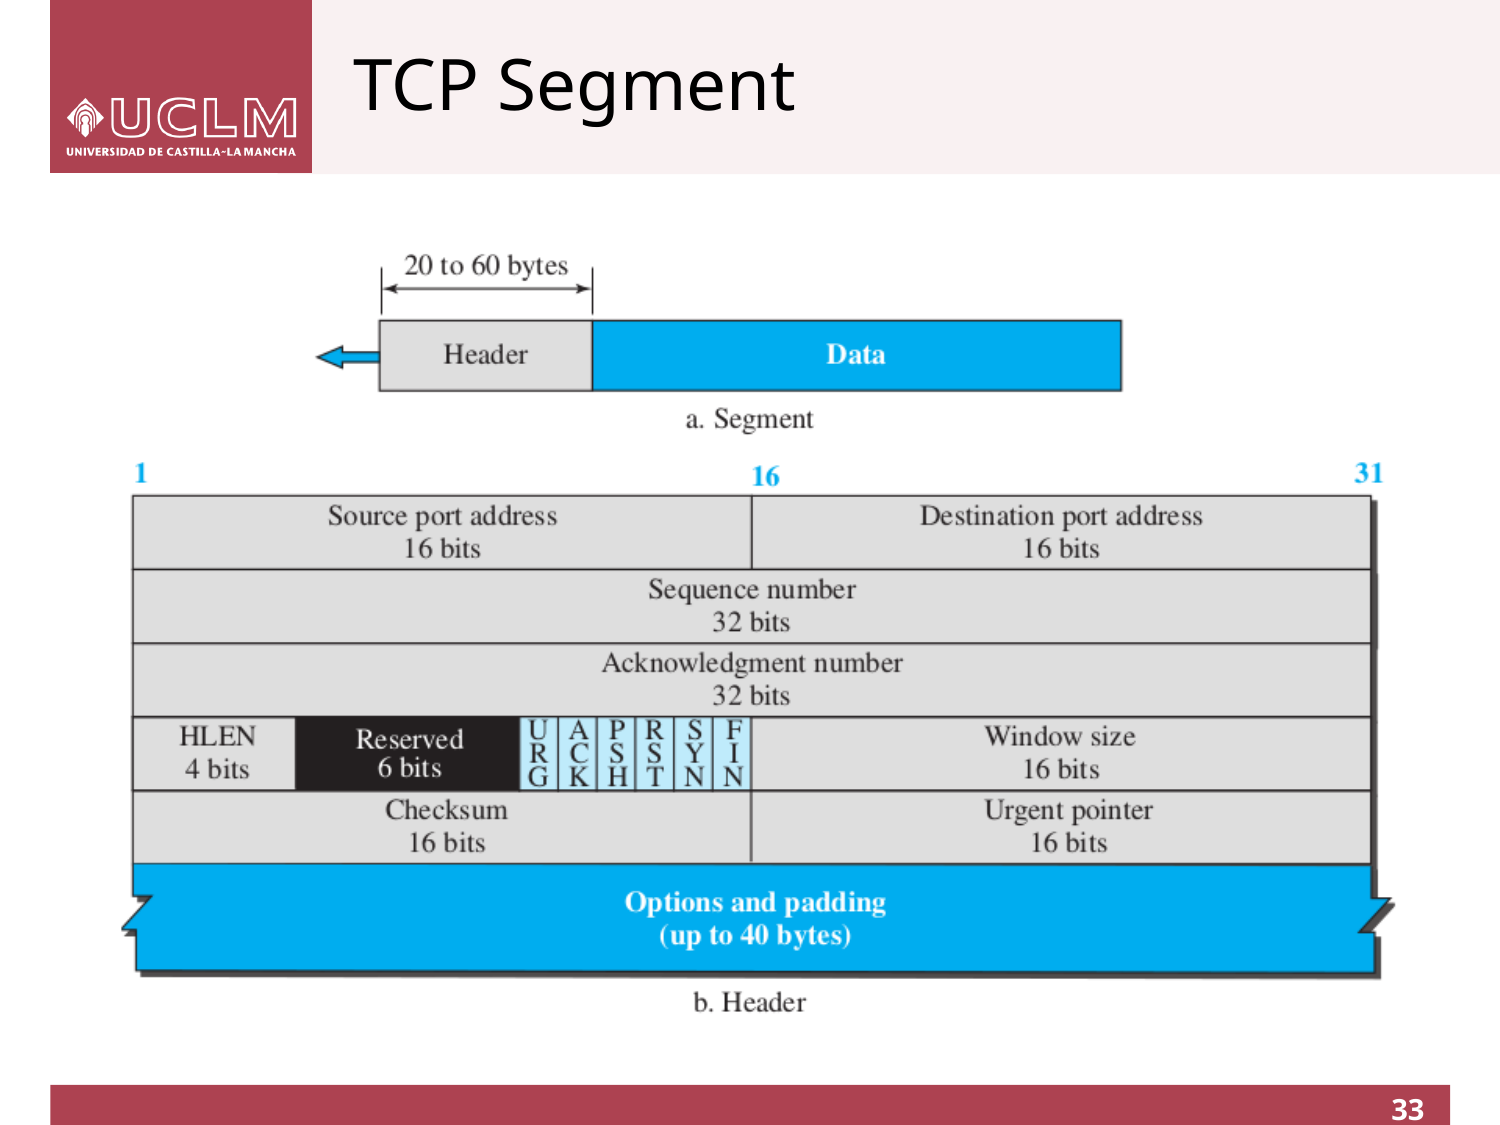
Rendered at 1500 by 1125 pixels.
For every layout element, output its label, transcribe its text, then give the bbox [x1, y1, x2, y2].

title TCP Segment [353, 6, 1425, 168]
picture [50, 0, 312, 173]
picture [106, 231, 1411, 1040]
